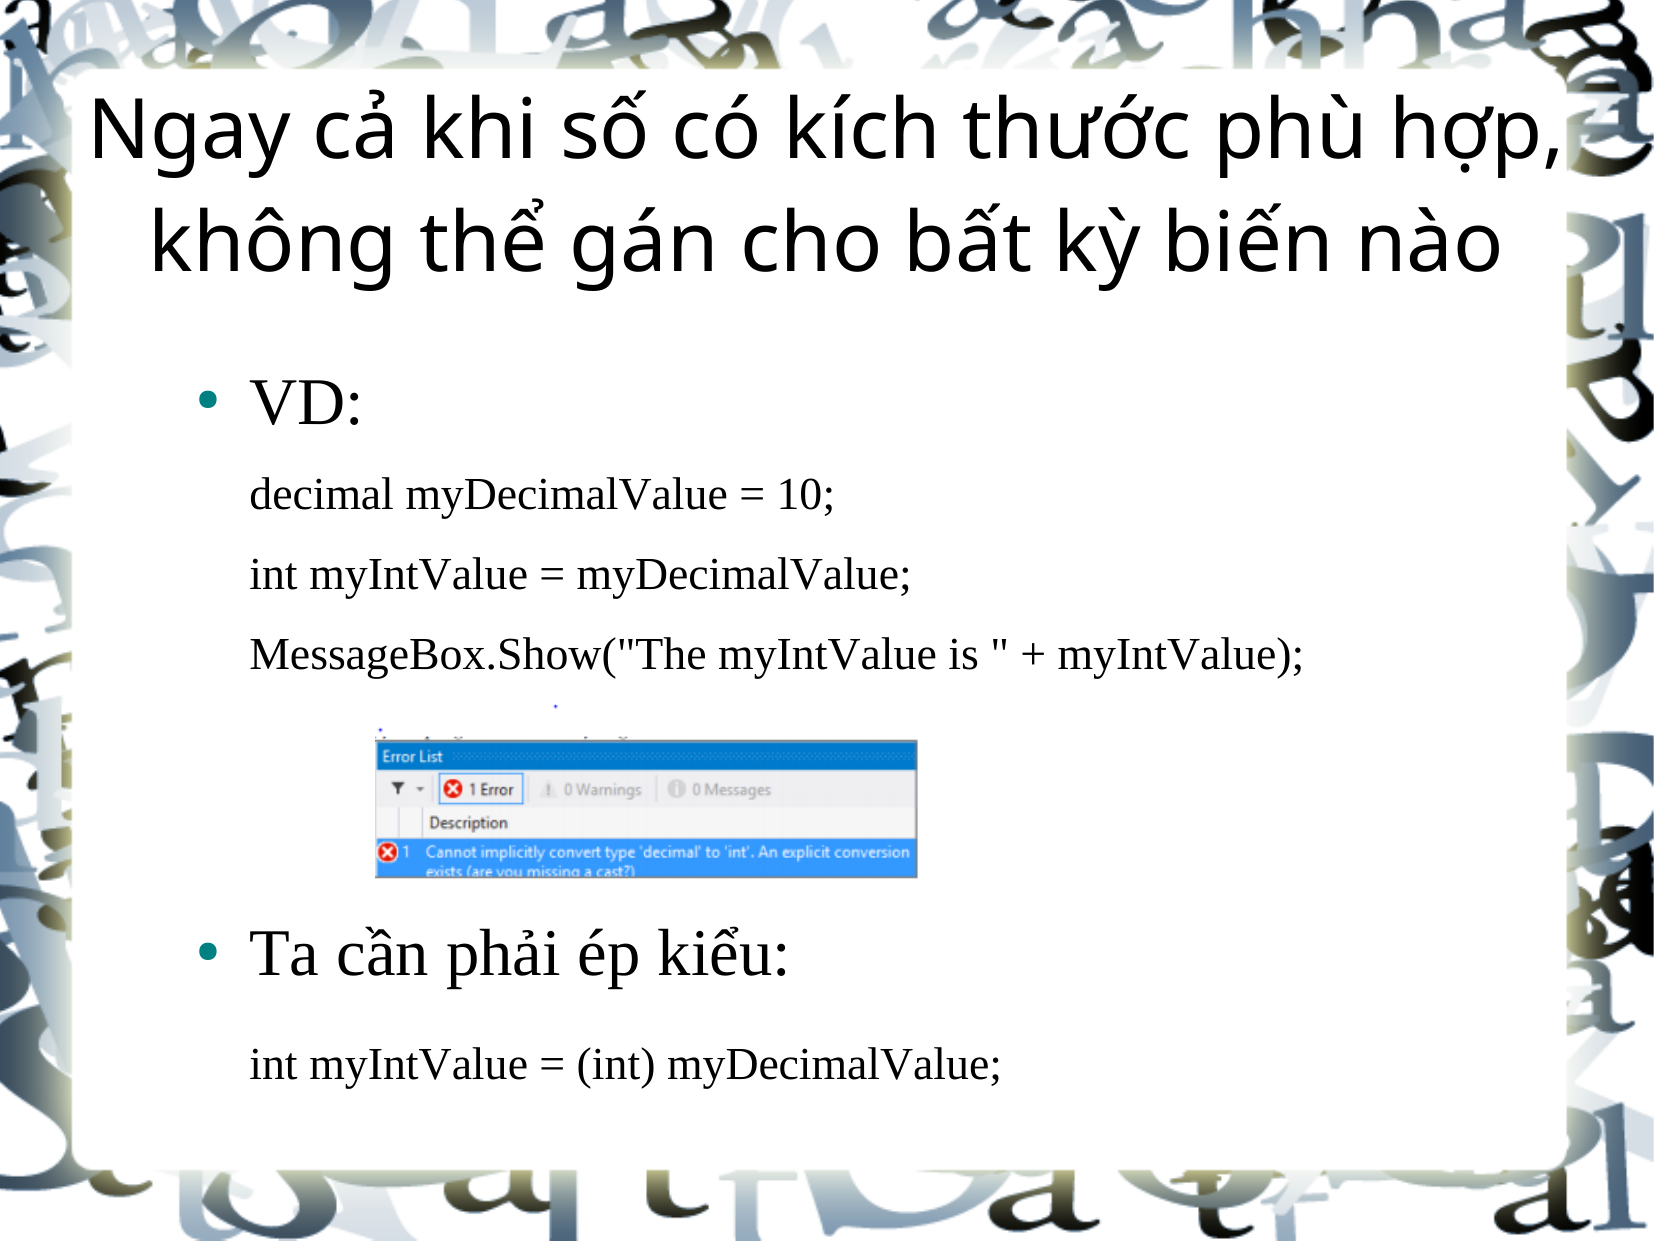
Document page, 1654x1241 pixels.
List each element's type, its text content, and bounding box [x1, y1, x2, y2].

title Ngay cả khi số có kích thước phù hợp, không thể gán cho bất kỳ biến nào [82, 68, 1571, 297]
picture [375, 704, 921, 880]
list VD: decimal myDecimalValue = 10; int myIntValue = myDecimalValue; MessageBox.Show("The myIntValue is " + myIntValue); Ta cần phải ép kiểu: int myIntValue = (int) myDecimalValue; [178, 364, 1570, 1241]
picture [0, 0, 1654, 1241]
